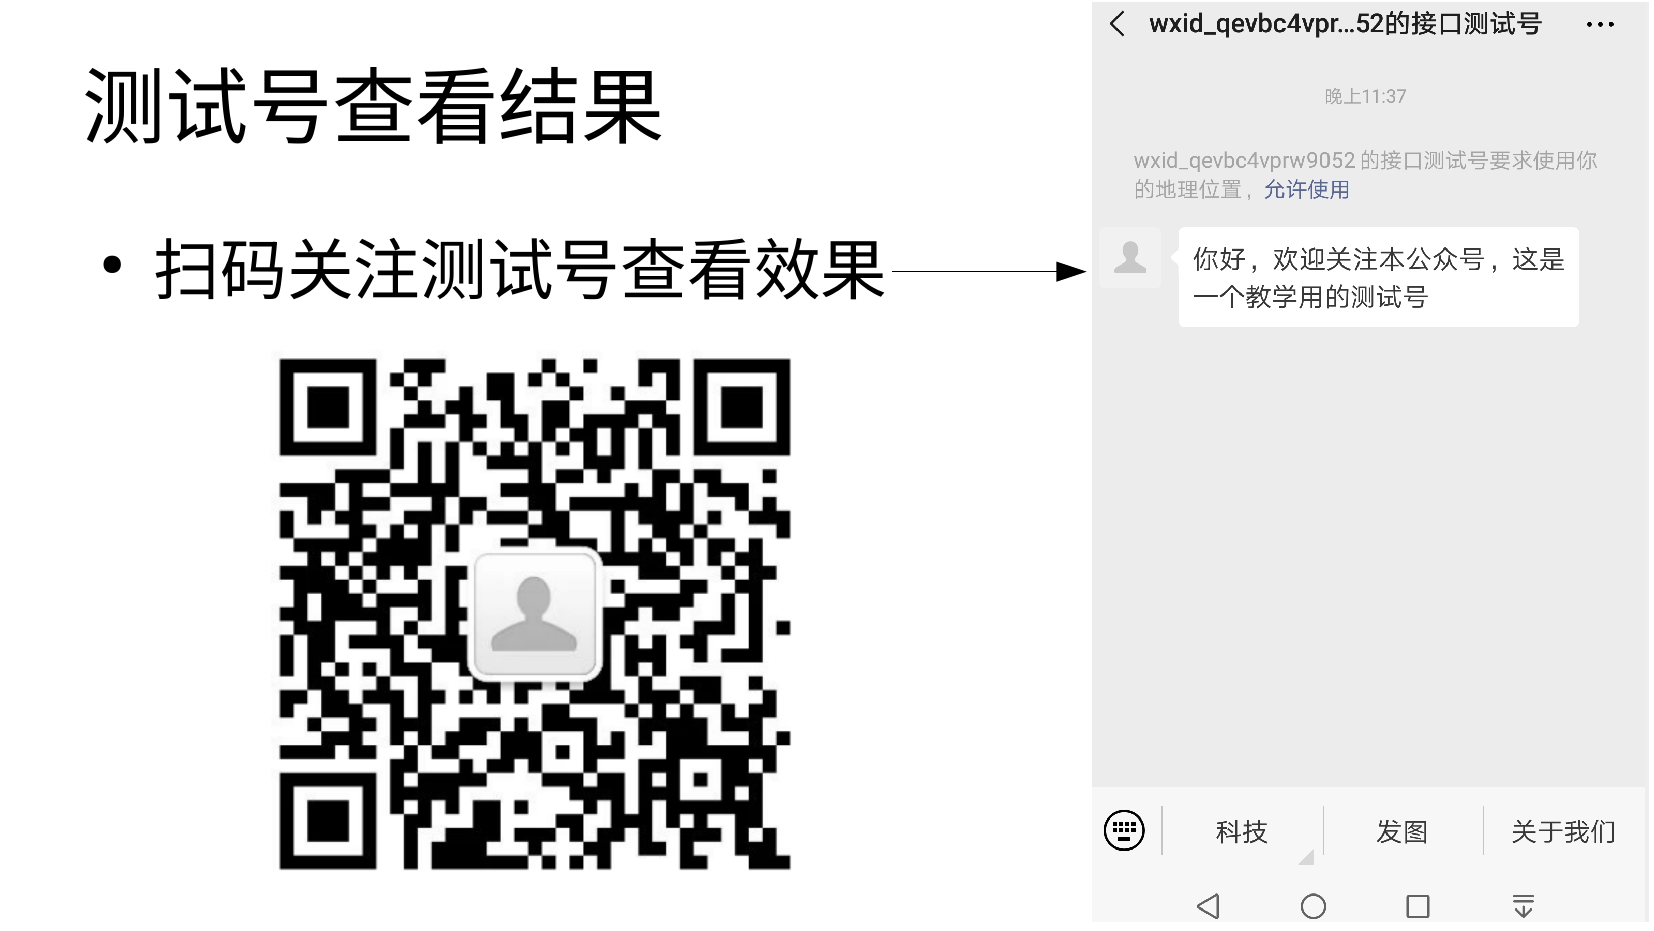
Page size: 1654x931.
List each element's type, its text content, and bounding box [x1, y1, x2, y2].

picture [219, 322, 857, 901]
title 测试号查看结果 [82, 37, 1092, 166]
picture [1092, 2, 1649, 922]
list 扫码关注测试号查看效果 [82, 217, 1092, 758]
